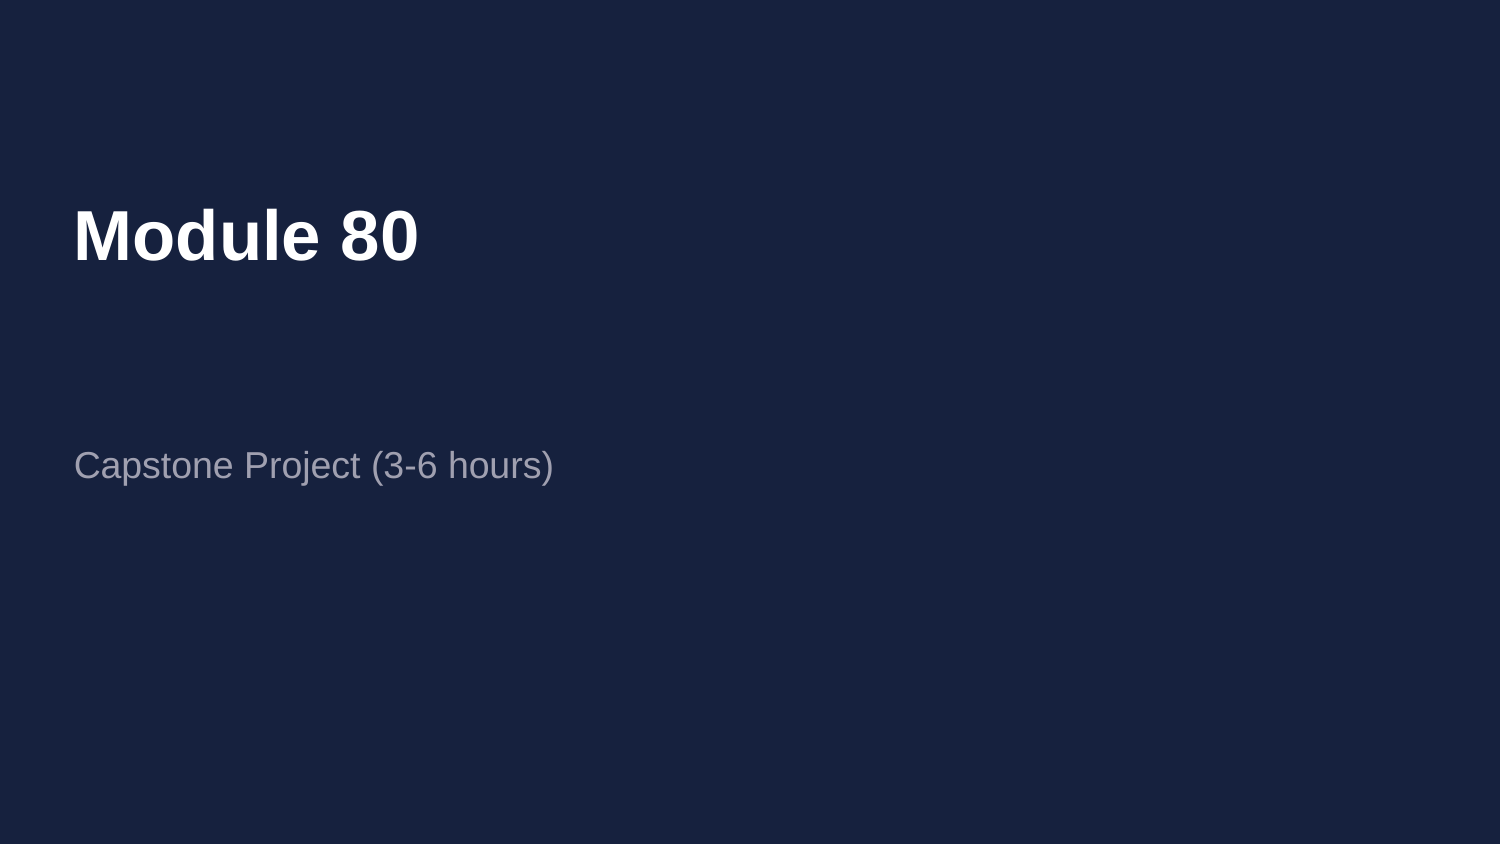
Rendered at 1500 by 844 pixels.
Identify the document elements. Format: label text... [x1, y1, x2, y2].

subtitle Capstone Project (3-6 hours) [59, 437, 1441, 532]
title Module 80 [59, 188, 1441, 426]
